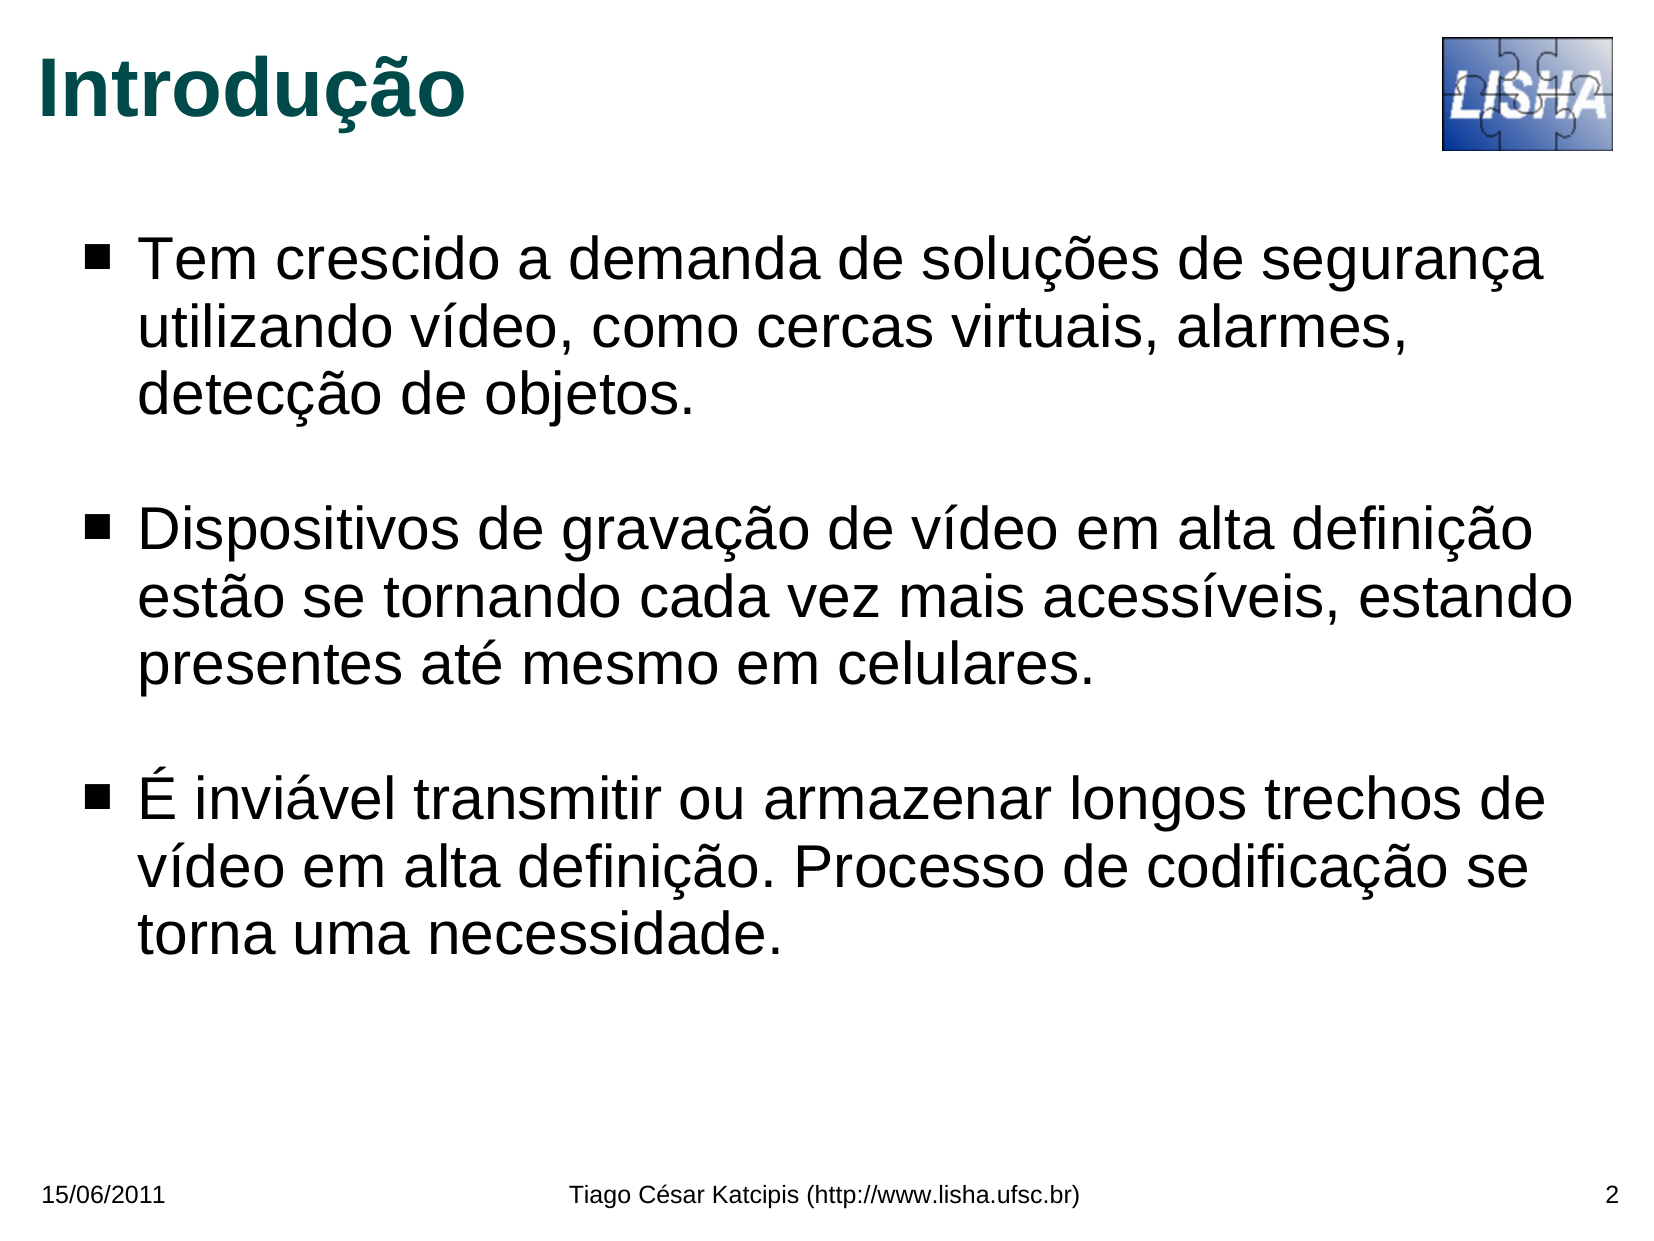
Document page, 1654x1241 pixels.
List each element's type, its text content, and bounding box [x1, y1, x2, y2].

title Introdução [37, 37, 1426, 151]
picture [1442, 37, 1613, 151]
list Tem crescido a demanda de soluções de segurança utilizando vídeo, como cercas virtuais, alarmes, detecção de objetos. Dispositivos de gravação de vídeo em alta definição estão se tornando cada vez mais acessíveis, estando presentes até mesmo em celulares. É inviável transmitir ou armazenar longos trechos de vídeo em alta definição. Processo de codificação se torna uma necessidade. [37, 225, 1613, 1163]
